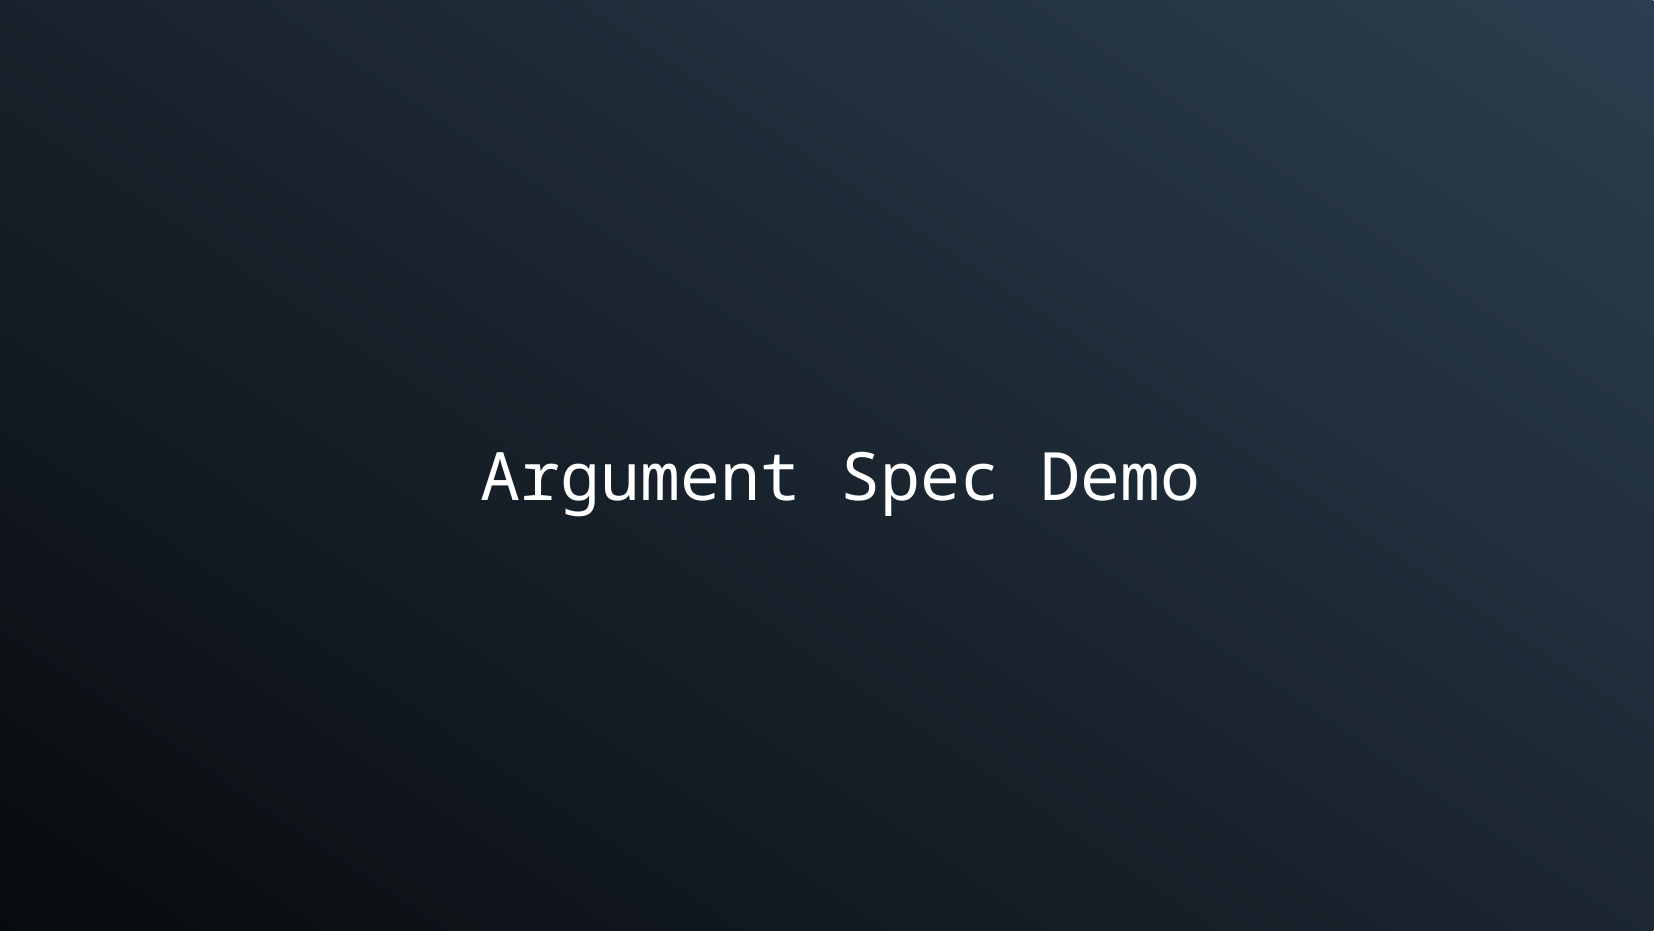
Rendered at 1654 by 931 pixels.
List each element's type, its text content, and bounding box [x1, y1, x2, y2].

subtitle Argument Spec Demo [187, 300, 1493, 650]
